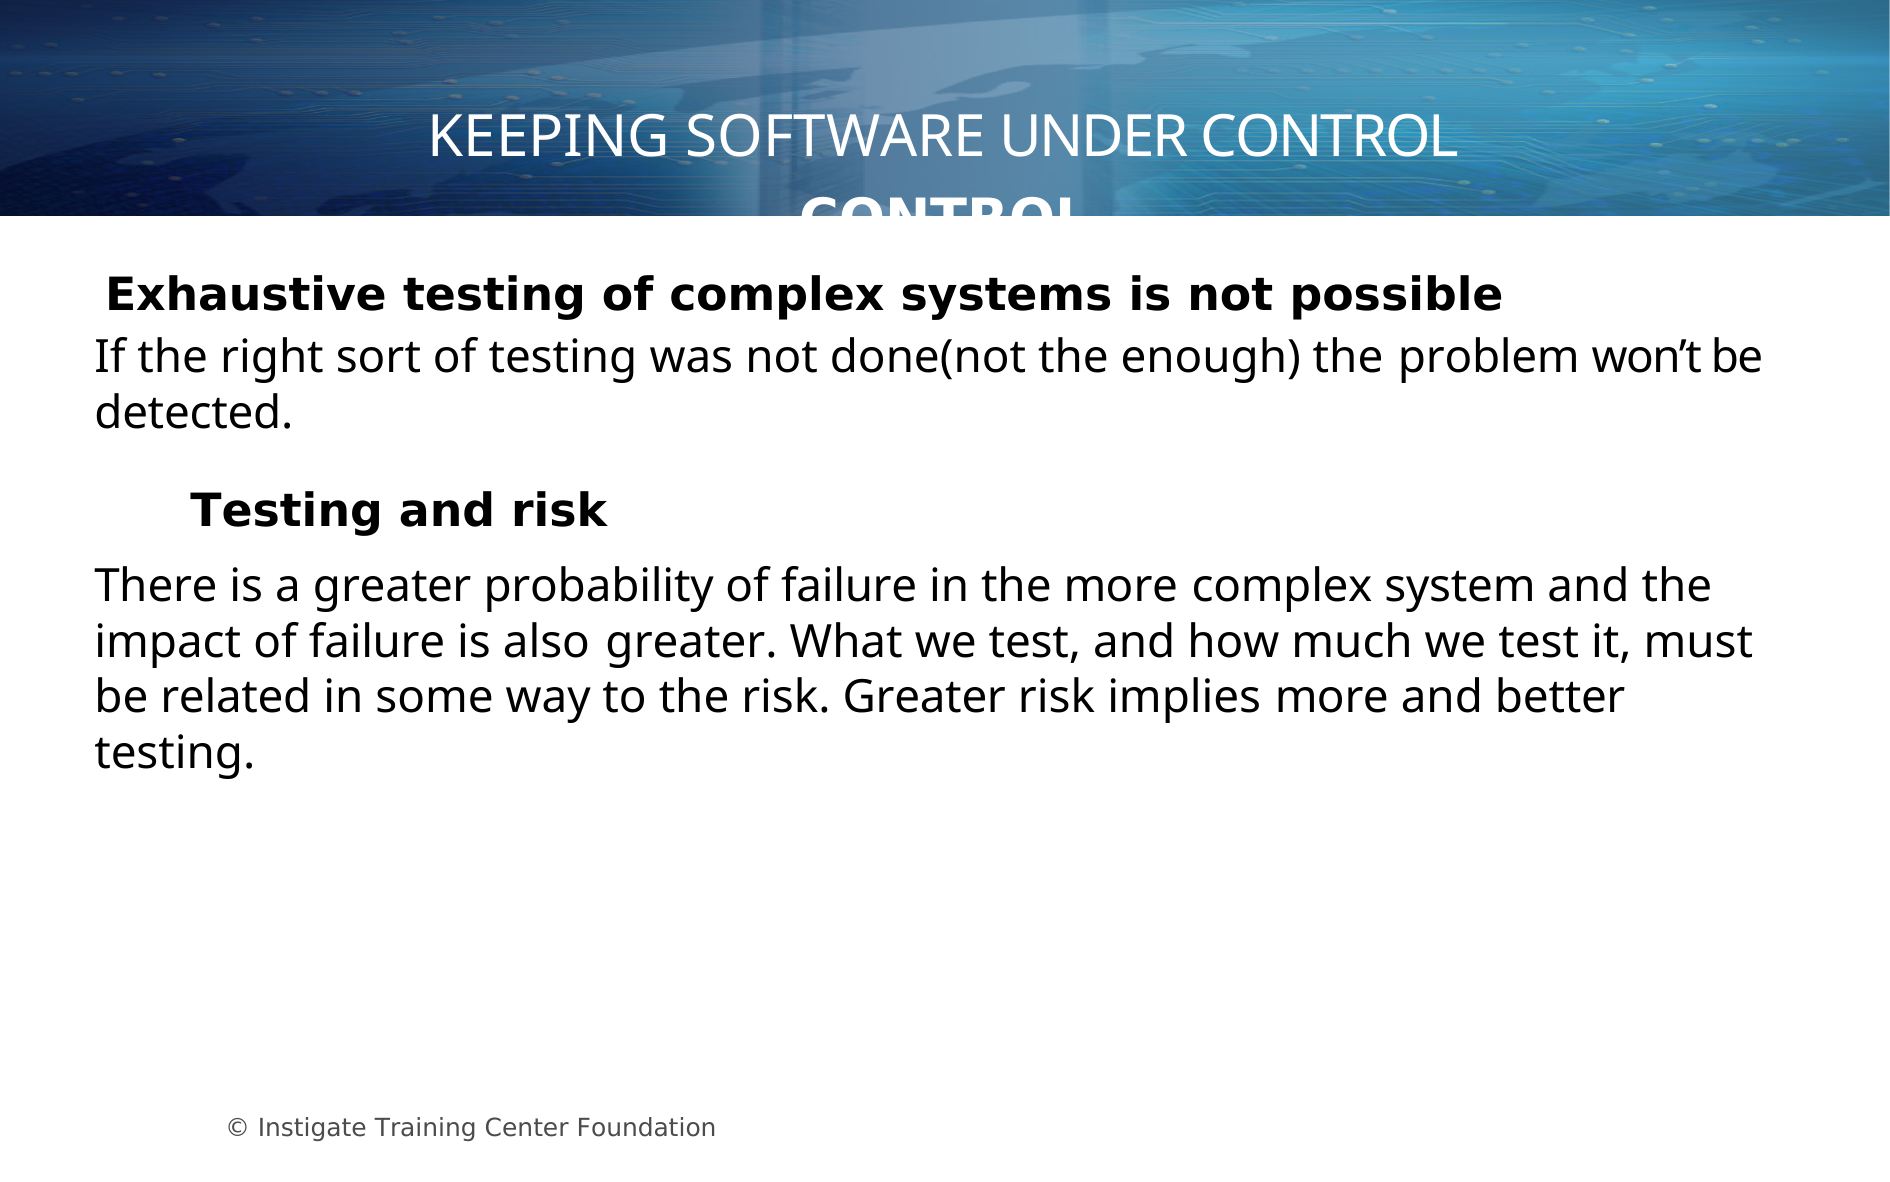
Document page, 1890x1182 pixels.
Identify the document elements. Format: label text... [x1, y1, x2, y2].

subtitle KEEPING SOFTWARE UNDER CONTROL CONTROL Exhaustive testing of complex systems is not possible If the right sort of testing was not done(not the enough) the problem won’t be detected. Testing and risk There is a greater probability of failure in the more complex system and the impact of failure is also greater. What we test, and how much we test it, must be related in some way to the risk. Greater risk implies more and better testing. [94, 47, 1793, 833]
picture [0, 0, 1890, 216]
